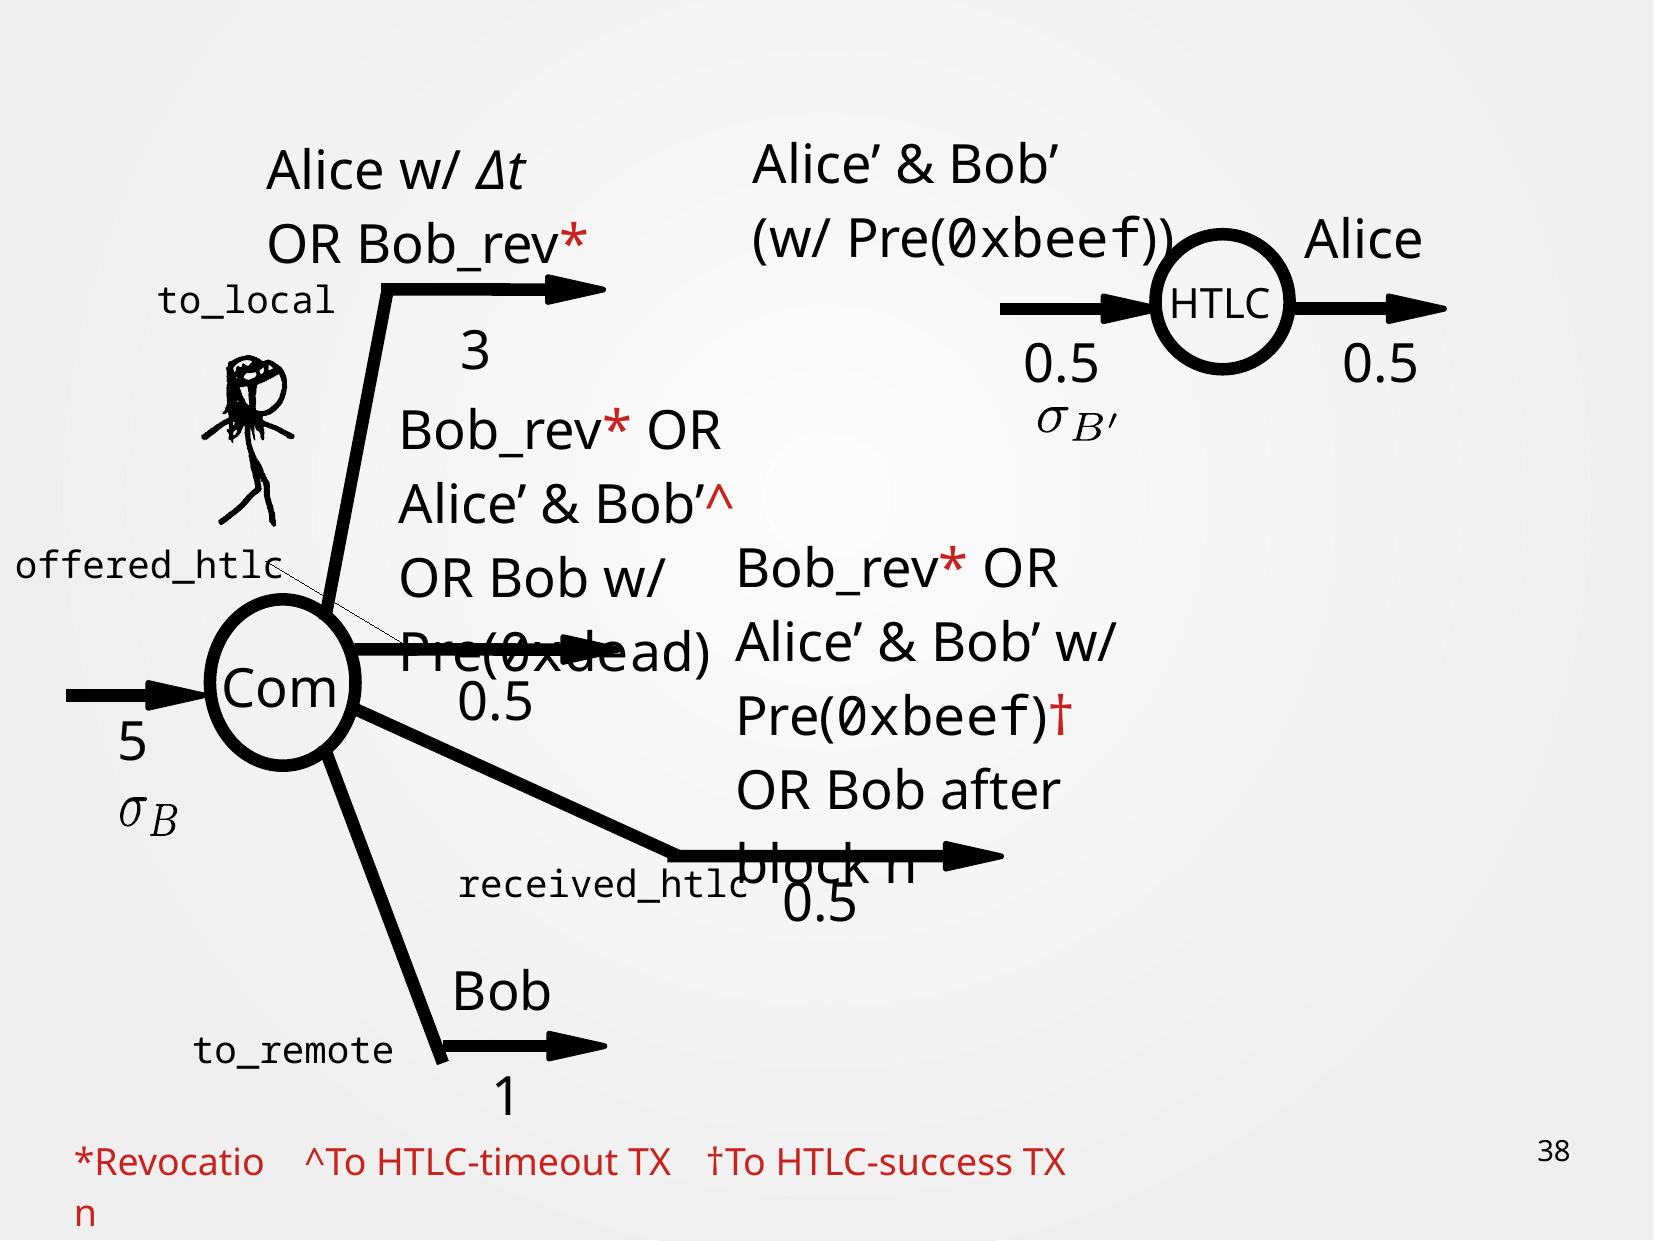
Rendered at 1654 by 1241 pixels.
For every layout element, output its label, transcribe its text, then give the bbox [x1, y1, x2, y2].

text_box ^To HTLC-timeout TX [289, 1127, 690, 1188]
text_box Alice [1289, 193, 1440, 289]
text_box Alice’ & Bob’ (w/ Pre(0xbeef)) [738, 118, 1193, 284]
picture [200, 354, 296, 527]
picture [1033, 404, 1119, 443]
text_box Bob [437, 945, 600, 1062]
text_box Bob_rev* OR Alice’ & Bob’ w/ Pre(0xbeef)† OR Bob after block n [720, 522, 1134, 864]
text_box 5 [102, 702, 178, 798]
text_box 1 [476, 1049, 551, 1127]
text_box 0.5 [1009, 317, 1128, 414]
text_box offered_htlc [0, 531, 325, 591]
text_box Com [206, 641, 411, 848]
text_box Alice w/ Δt OR Bob_rev* [251, 124, 709, 269]
text_box to_local [141, 265, 378, 325]
text_box Bob_rev* OR Alice’ & Bob’^ OR Bob w/ Pre(0xdead) [383, 383, 768, 660]
text_box 0.5 [442, 655, 562, 736]
text_box 3 [445, 304, 527, 383]
text_box *Revocation [59, 1127, 289, 1188]
text_box to_remote [177, 1015, 414, 1093]
text_box HTLC [1154, 266, 1294, 361]
text_box received_htlc [442, 850, 768, 910]
picture [118, 797, 178, 836]
text_box †To HTLC-success TX [690, 1127, 1105, 1188]
text_box 0.5 [767, 856, 886, 937]
text_box 0.5 [1327, 317, 1447, 398]
